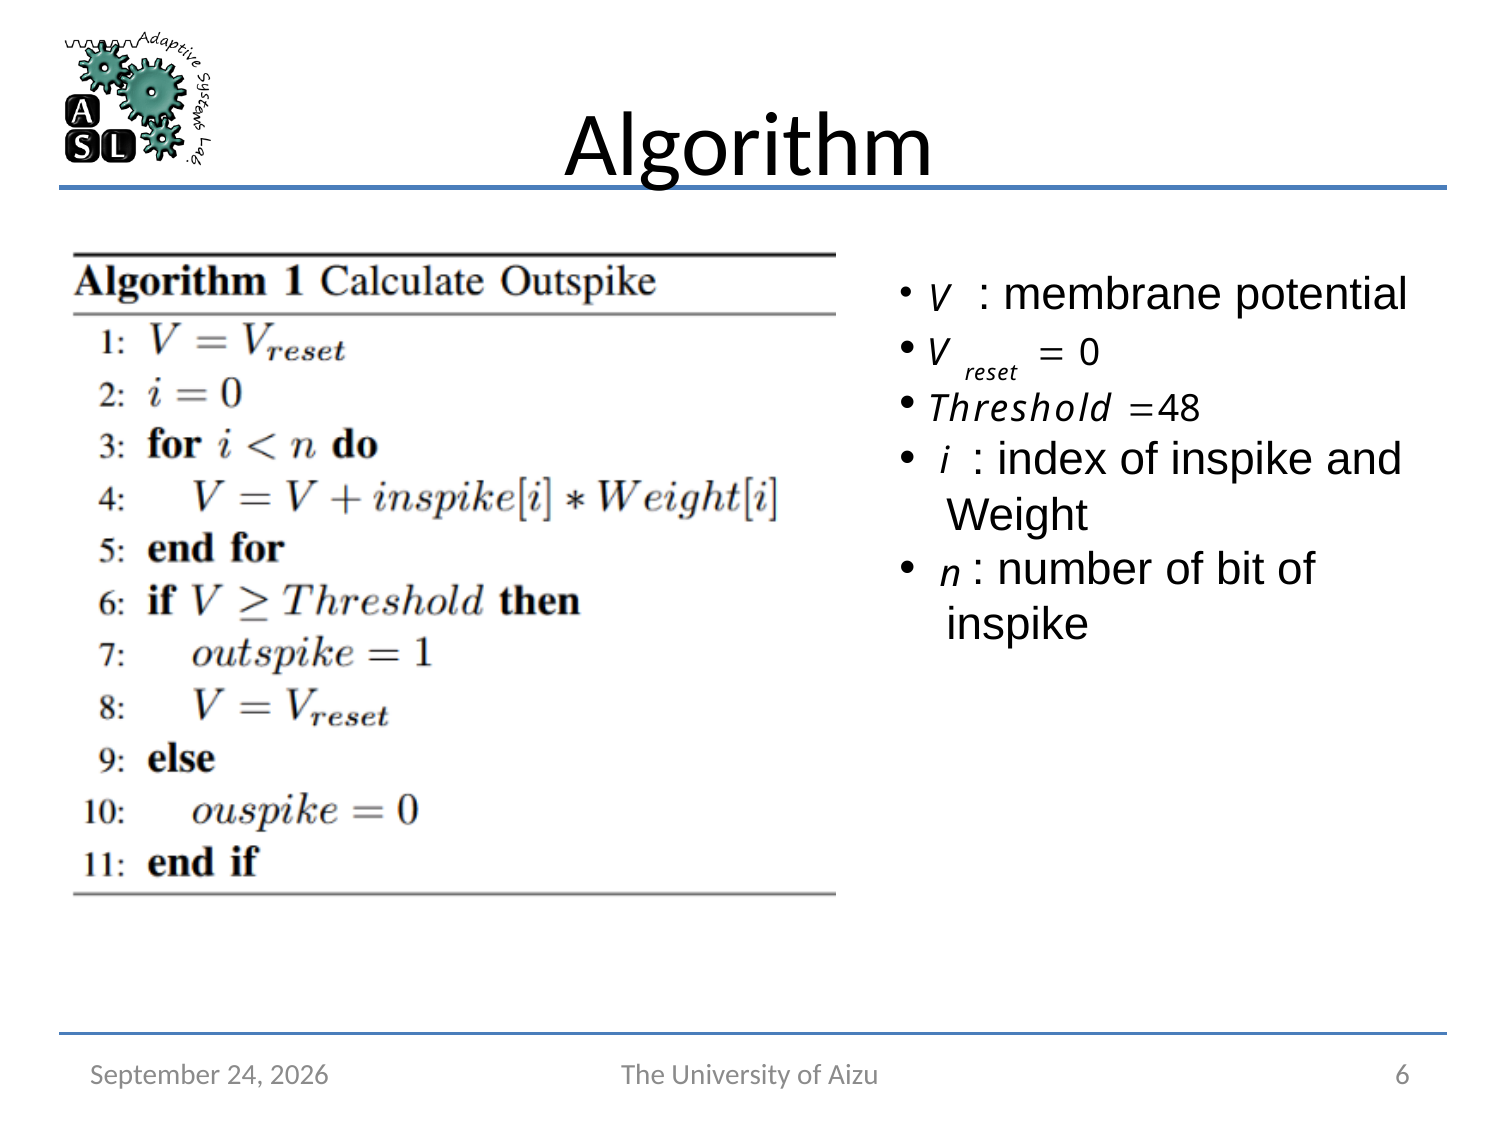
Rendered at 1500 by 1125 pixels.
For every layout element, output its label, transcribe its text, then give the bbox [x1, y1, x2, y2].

picture [58, 30, 211, 169]
chart [938, 542, 972, 597]
title Algorithm [75, 45, 1425, 233]
picture [46, 232, 836, 911]
text_box : membrane potential : index of inspike and Weight : number of bit of inspike [884, 256, 1476, 757]
chart [651, 474, 861, 618]
chart [924, 268, 1200, 485]
slide_number April 14, 2025 [75, 1042, 425, 1103]
slide_number <番号> [1074, 1042, 1425, 1103]
footer The University of Aizu [512, 1042, 988, 1103]
